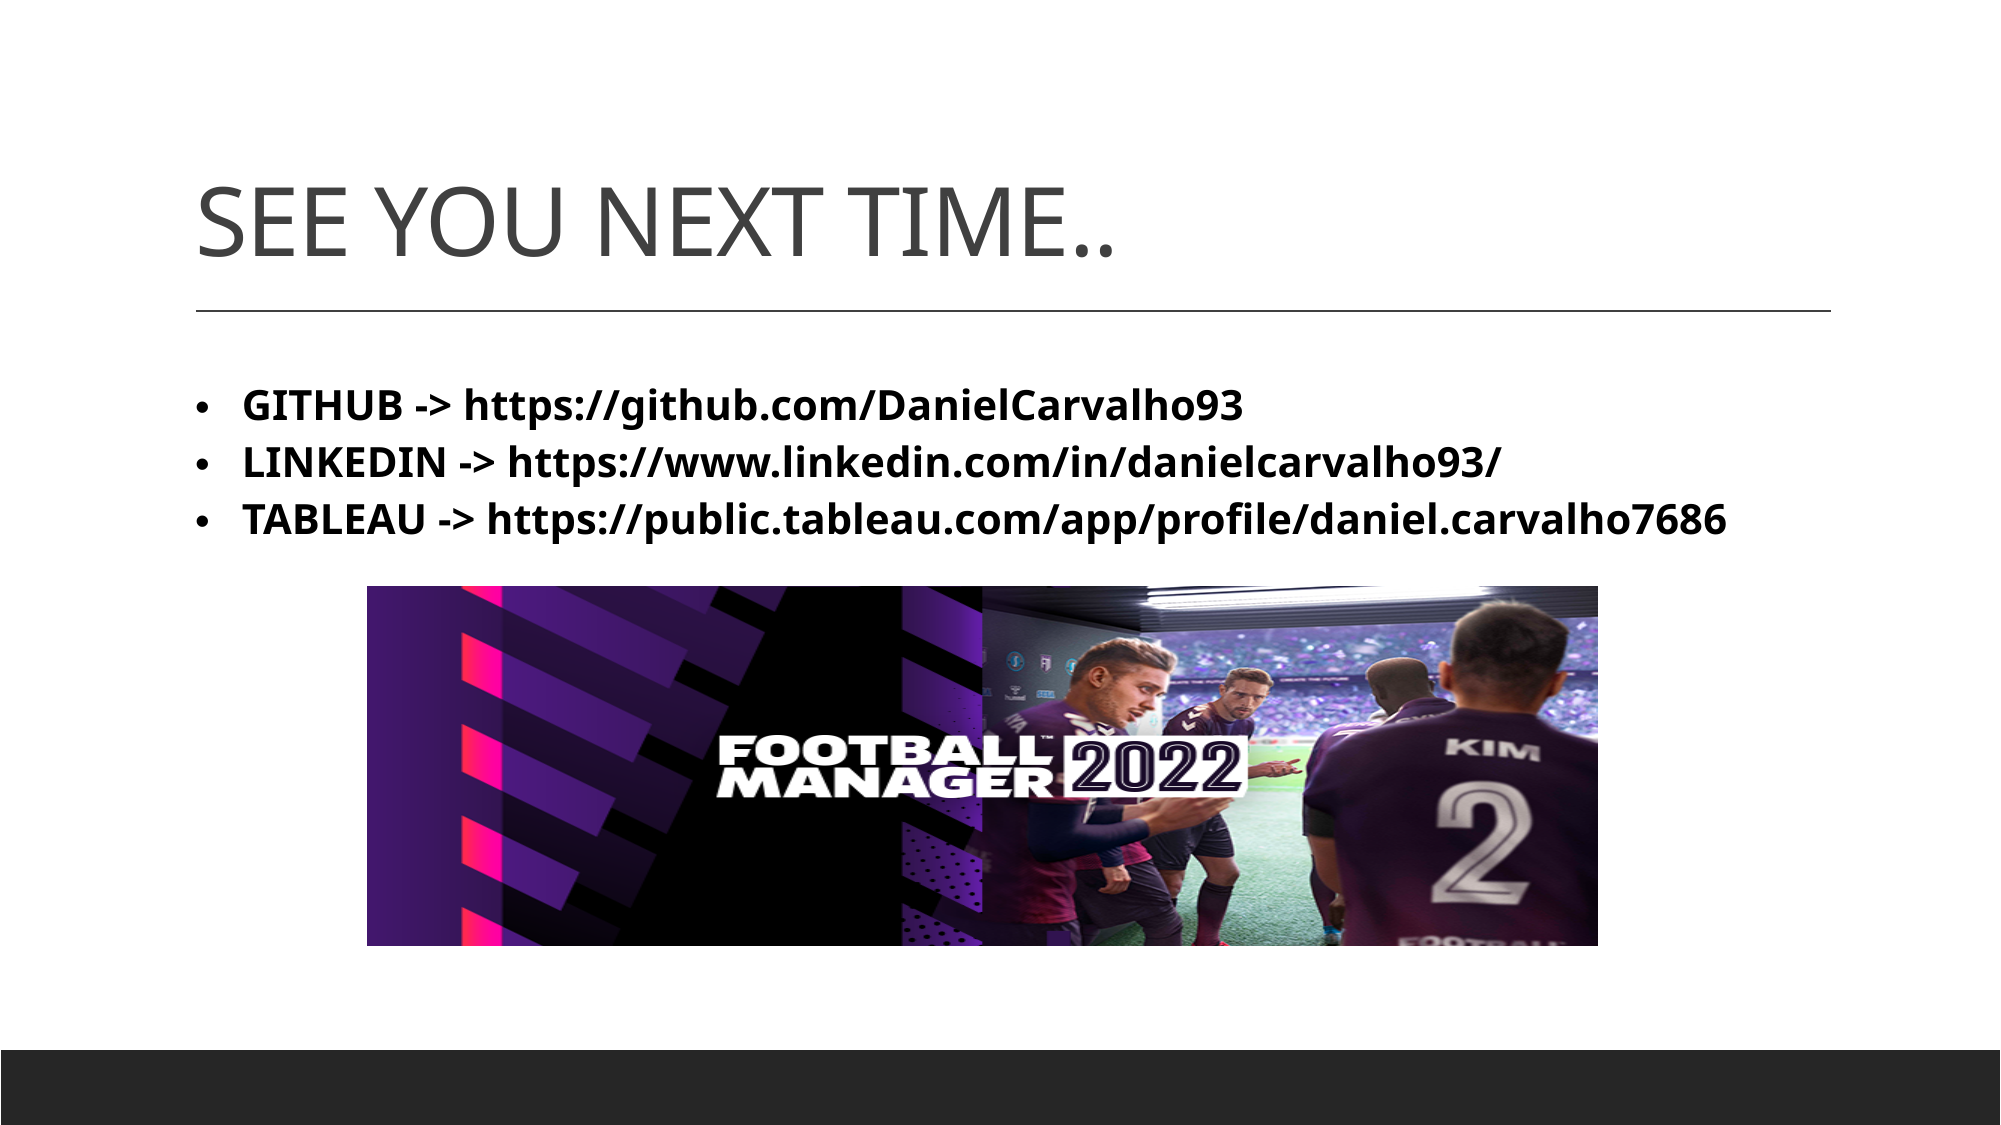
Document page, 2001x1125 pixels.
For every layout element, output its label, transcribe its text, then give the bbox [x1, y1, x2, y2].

title SEE YOU NEXT TIME.. [180, 47, 1831, 286]
text_box GITHUB -> https://github.com/DanielCarvalho93 LINKEDIN -> https://www.linkedin.com/in/danielcarvalho93/ TABLEAU -> https://public.tableau.com/app/profile/daniel.carvalho7686 [180, 371, 1785, 539]
picture [367, 586, 1598, 946]
